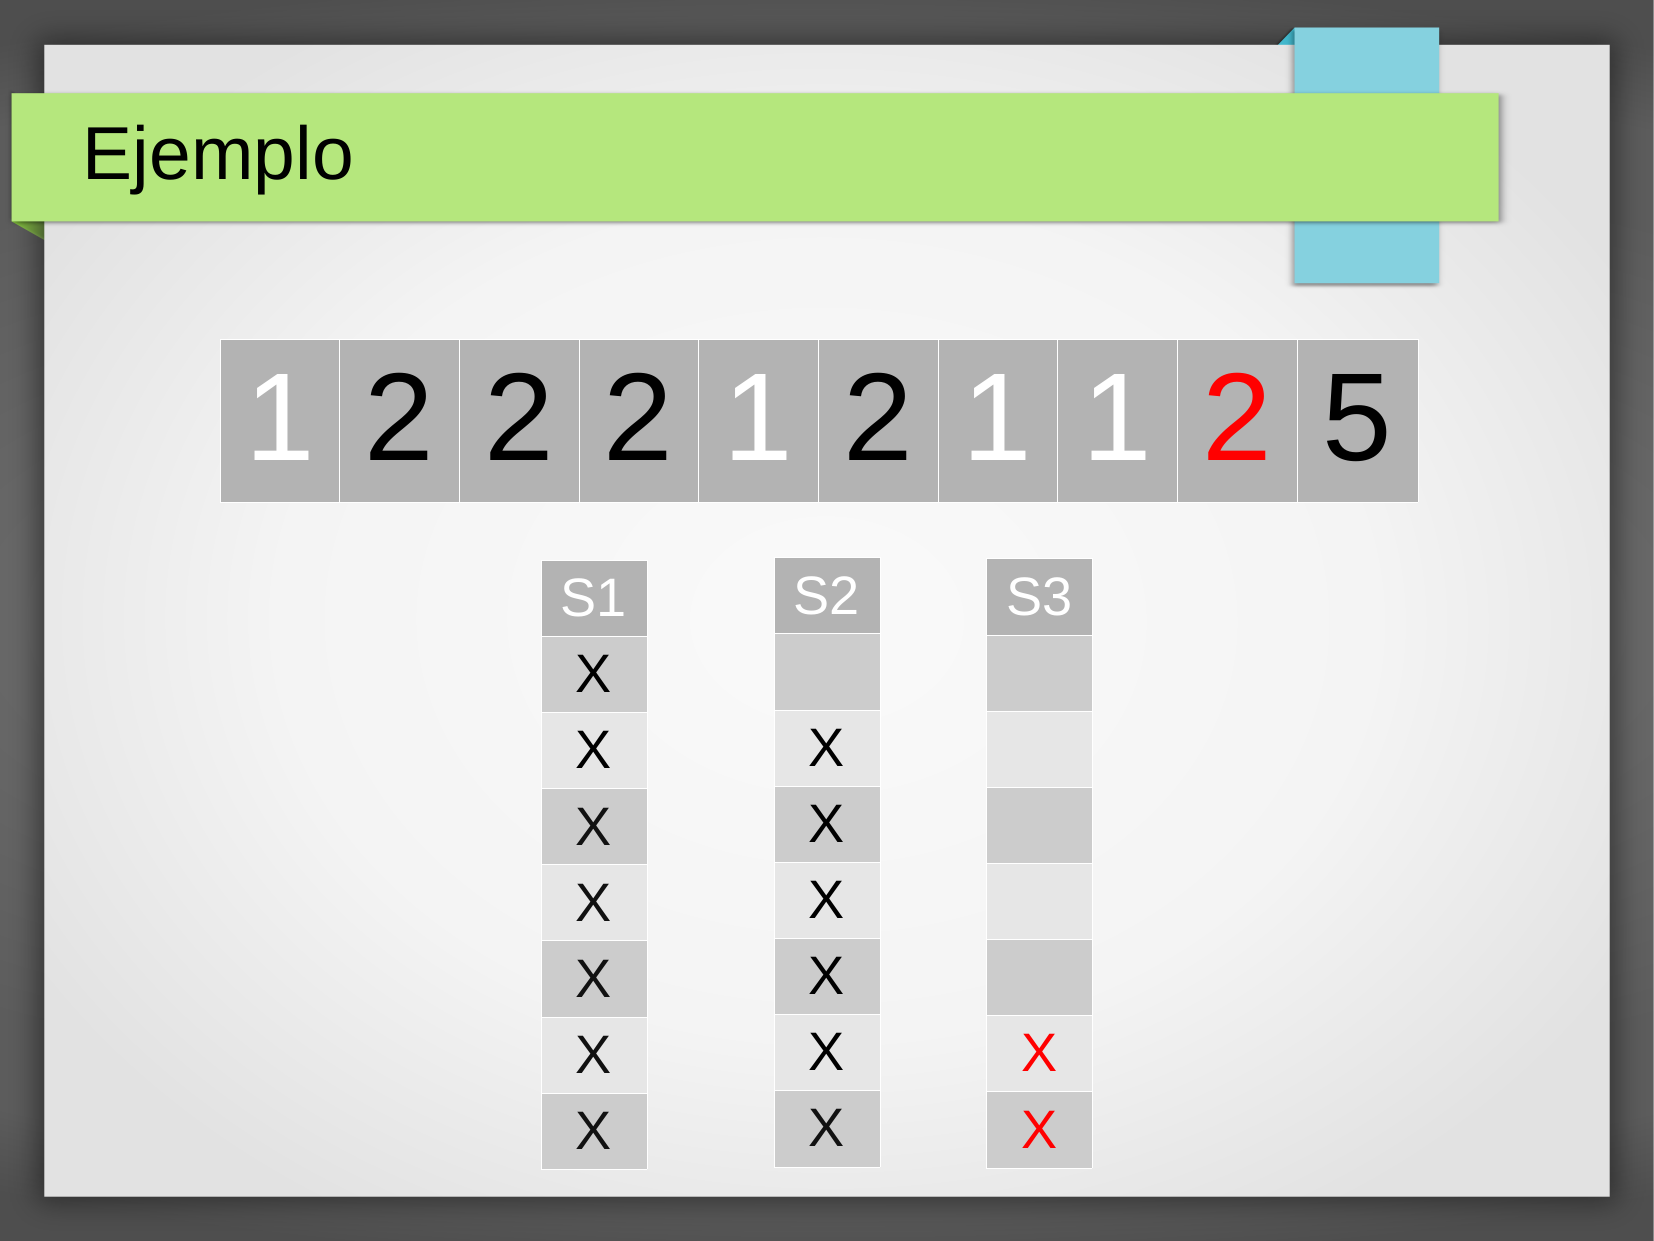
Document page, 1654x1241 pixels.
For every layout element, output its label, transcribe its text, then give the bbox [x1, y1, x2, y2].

table_cell X [775, 711, 880, 786]
table_header 2 [819, 340, 938, 502]
table_cell [987, 940, 1092, 1015]
table_cell X [775, 863, 880, 938]
table_cell X [987, 1092, 1092, 1168]
table_header 1 [1058, 340, 1177, 502]
table_cell X [542, 637, 647, 712]
table_header 1 [939, 340, 1057, 502]
table_cell [775, 634, 880, 710]
table_header 2 [340, 340, 459, 502]
table_cell X [775, 787, 880, 862]
table_cell X [542, 1094, 647, 1169]
table_cell X [542, 789, 647, 864]
table_header 2 [580, 340, 698, 502]
table_cell X [775, 1091, 880, 1167]
table_header 2 [1178, 340, 1297, 502]
table_cell X [775, 1015, 880, 1090]
table_header 5 [1298, 340, 1418, 502]
table_cell [987, 864, 1092, 939]
table_header 1 [699, 340, 818, 502]
table_cell X [542, 941, 647, 1017]
table_cell X [542, 1018, 647, 1093]
table_cell X [775, 939, 880, 1014]
table_cell [987, 712, 1092, 787]
table_header 1 [221, 340, 339, 502]
table_cell [987, 636, 1092, 711]
table_header S1 [542, 561, 647, 636]
table_header S2 [775, 558, 880, 633]
title Ejemplo [82, 94, 1264, 213]
picture [0, 0, 1654, 1241]
table_cell X [542, 713, 647, 788]
table_header 2 [460, 340, 579, 502]
table_cell X [542, 865, 647, 940]
table_cell [987, 788, 1092, 863]
table_header S3 [987, 559, 1092, 635]
table_cell X [987, 1016, 1092, 1091]
